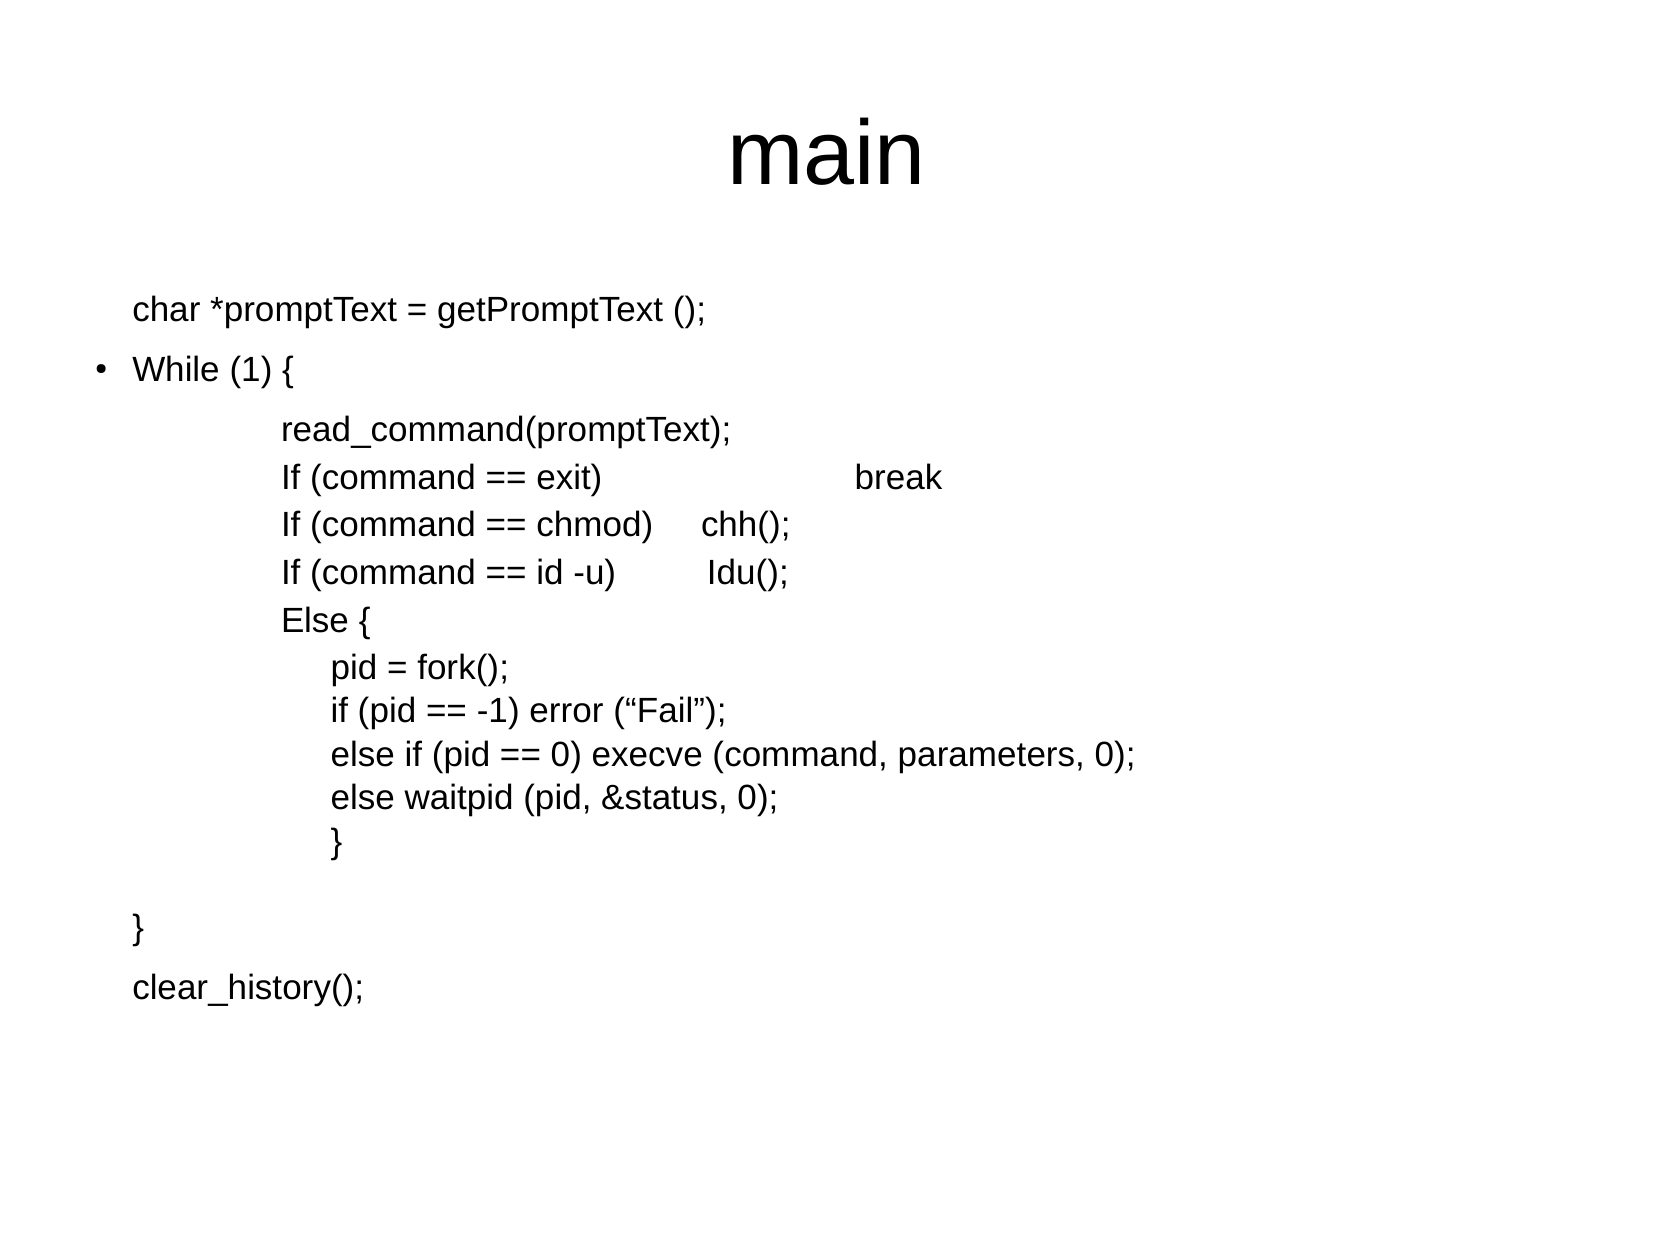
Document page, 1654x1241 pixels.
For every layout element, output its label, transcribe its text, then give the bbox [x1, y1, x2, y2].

title main [82, 49, 1571, 257]
list char *promptText = getPromptText (); While (1) { read_command(promptText); If (command == exit) break If (command == chmod) chh(); If (command == id -u) Idu(); Else { pid = fork(); if (pid == -1) error (“Fail”); else if (pid == 0) execve (command, parameters, 0); else waitpid (pid, &status, 0); } } clear_history(); [82, 290, 1571, 1010]
